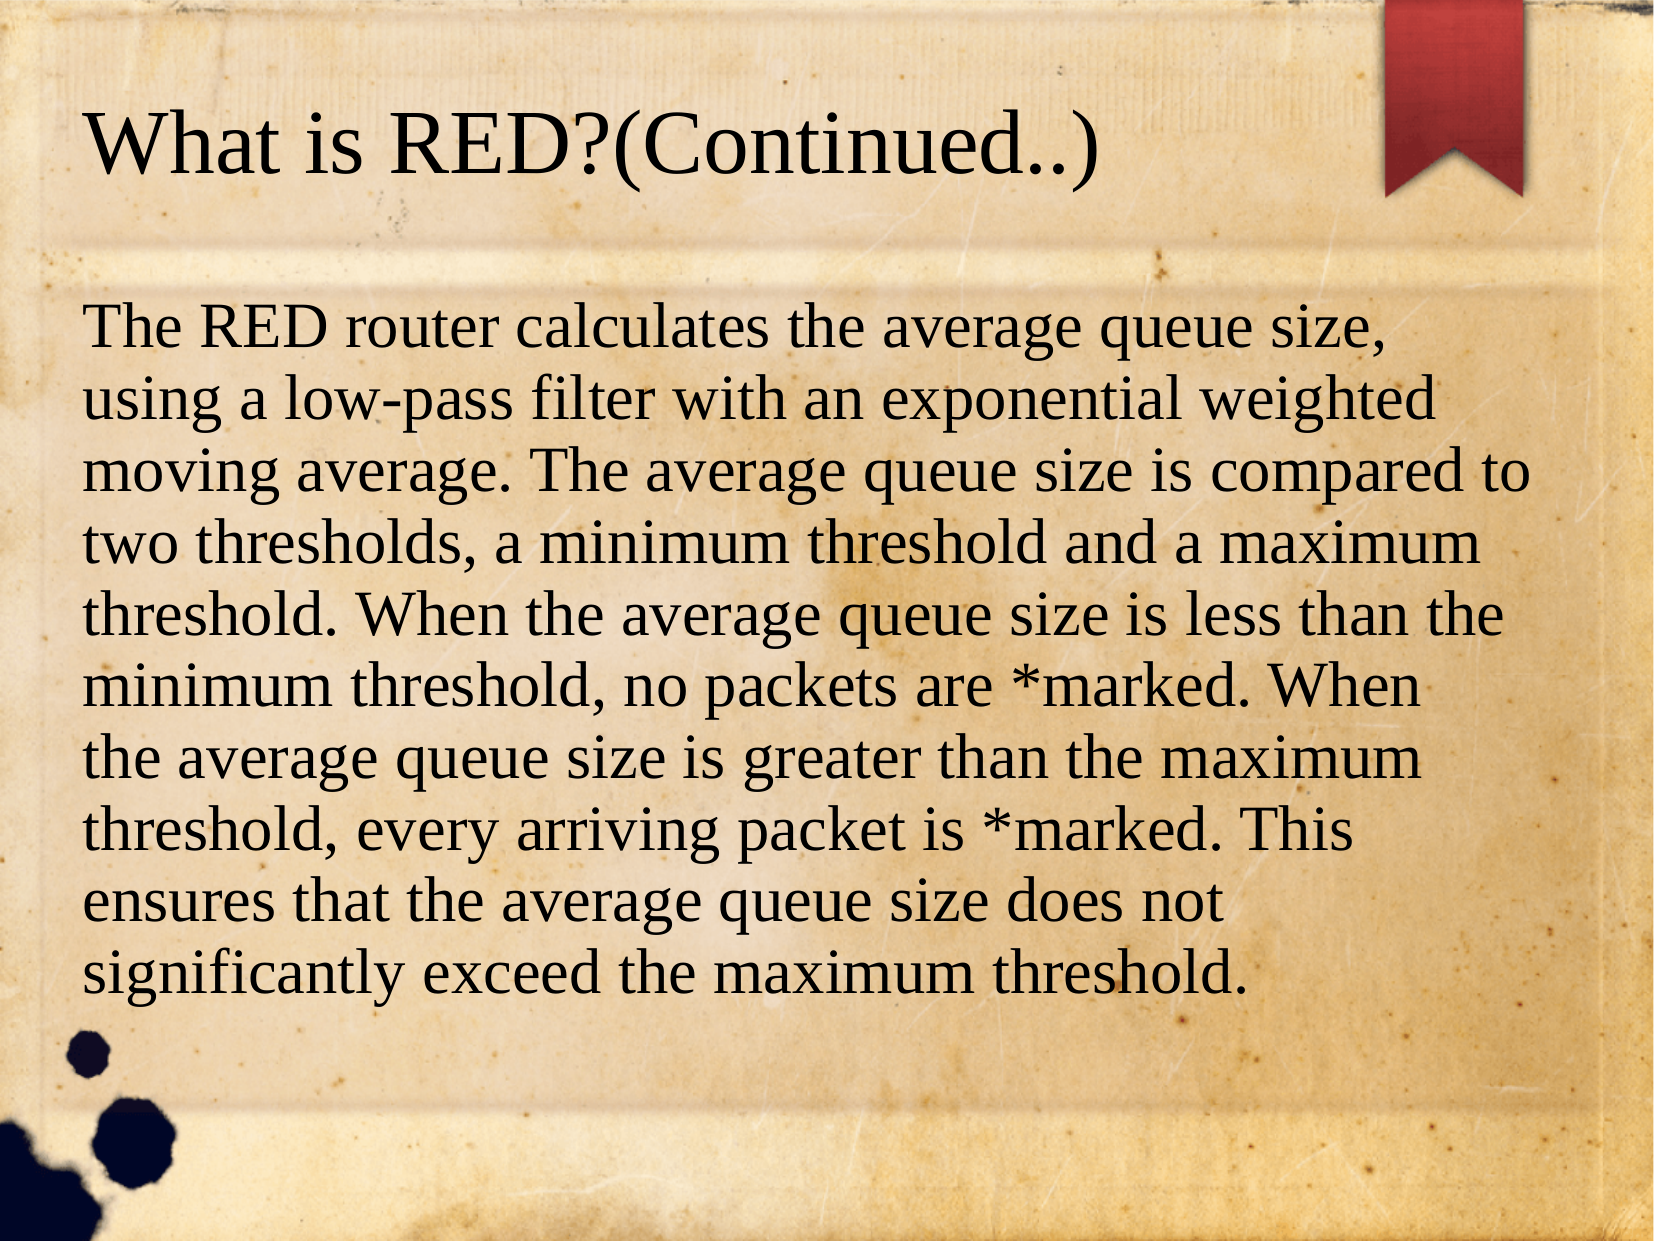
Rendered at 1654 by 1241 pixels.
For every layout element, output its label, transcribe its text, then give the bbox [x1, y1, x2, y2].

list The RED router calculates the average queue size, using a low-pass filter with an exponential weighted moving average. The average queue size is compared to two thresholds, a minimum threshold and a maximum threshold. When the average queue size is less than the minimum threshold, no packets are *marked. When the average queue size is greater than the maximum threshold, every arriving packet is *marked. This ensures that the average queue size does not significantly exceed the maximum threshold. [82, 290, 1538, 1010]
picture [0, 0, 1654, 1241]
title What is RED?(Continued..) [82, 49, 1347, 237]
